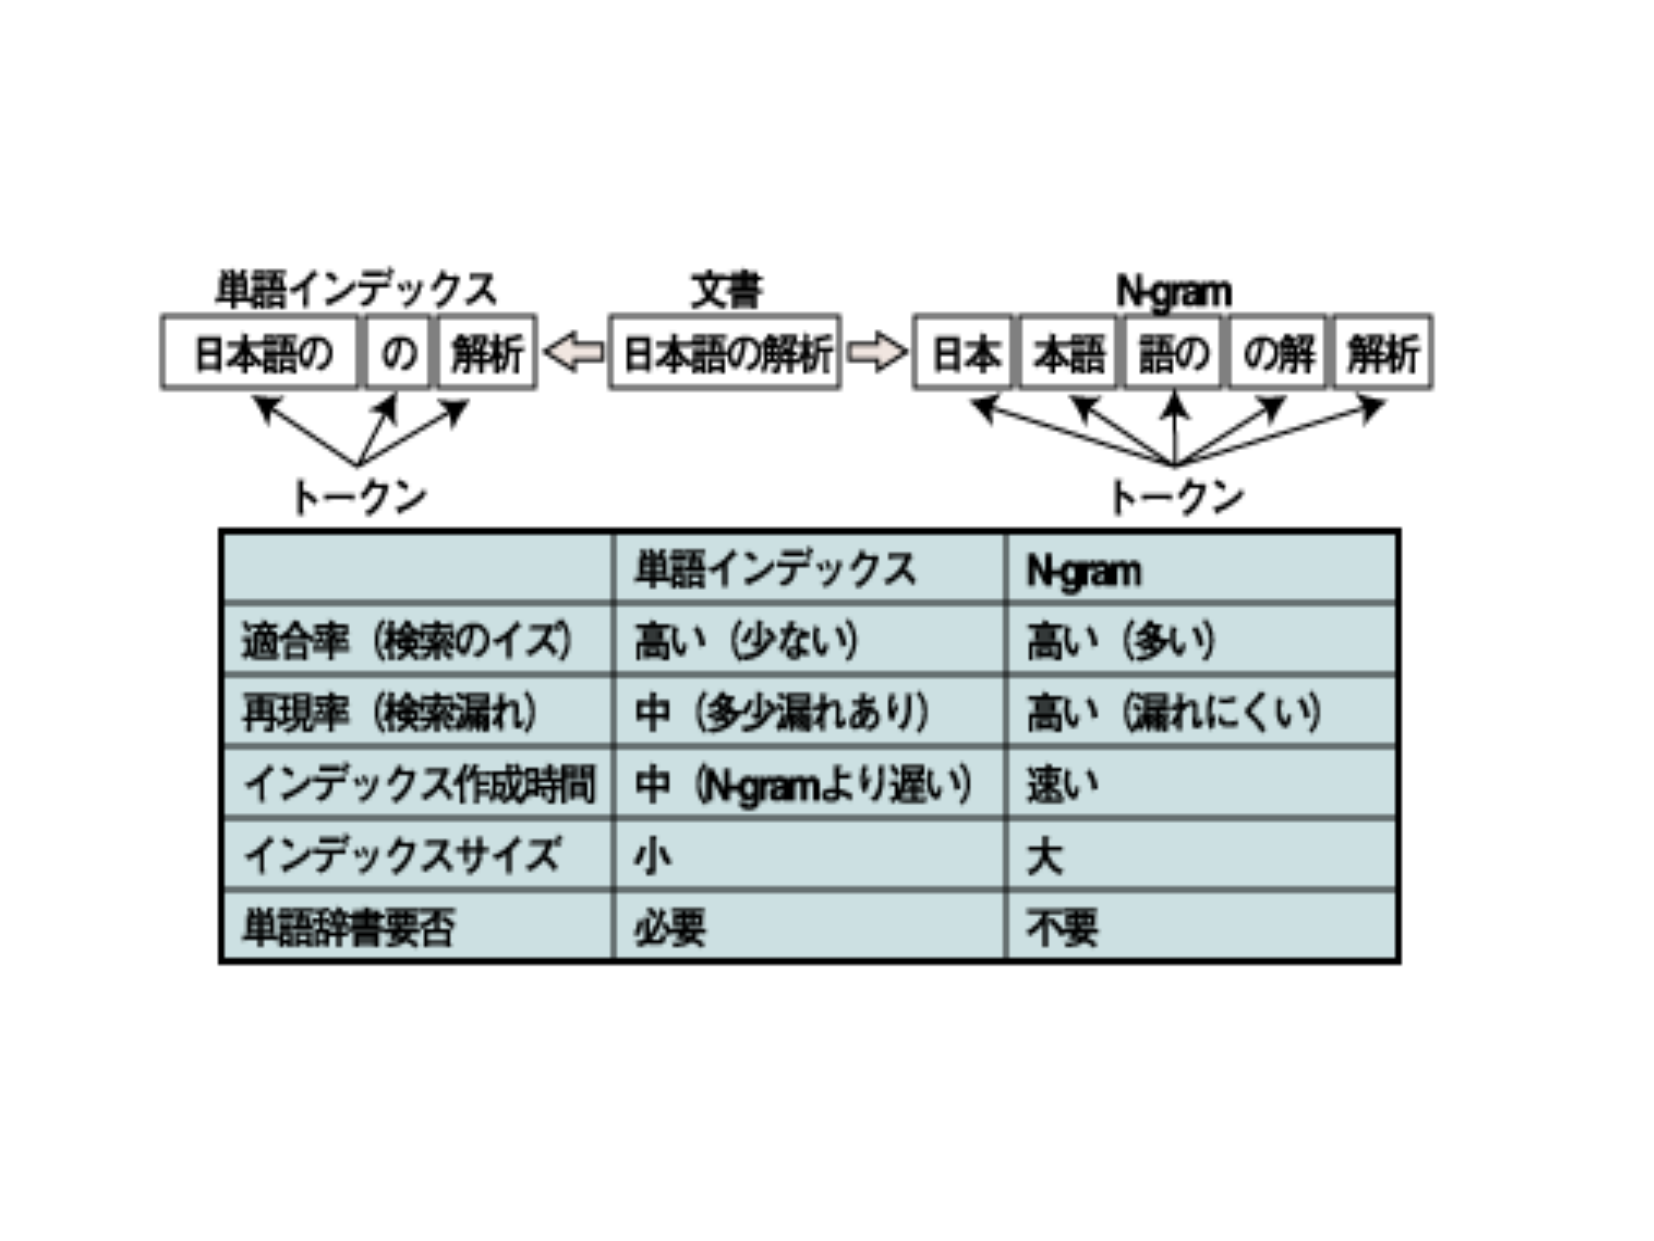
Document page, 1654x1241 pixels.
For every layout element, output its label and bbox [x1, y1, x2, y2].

picture [157, 260, 1465, 977]
